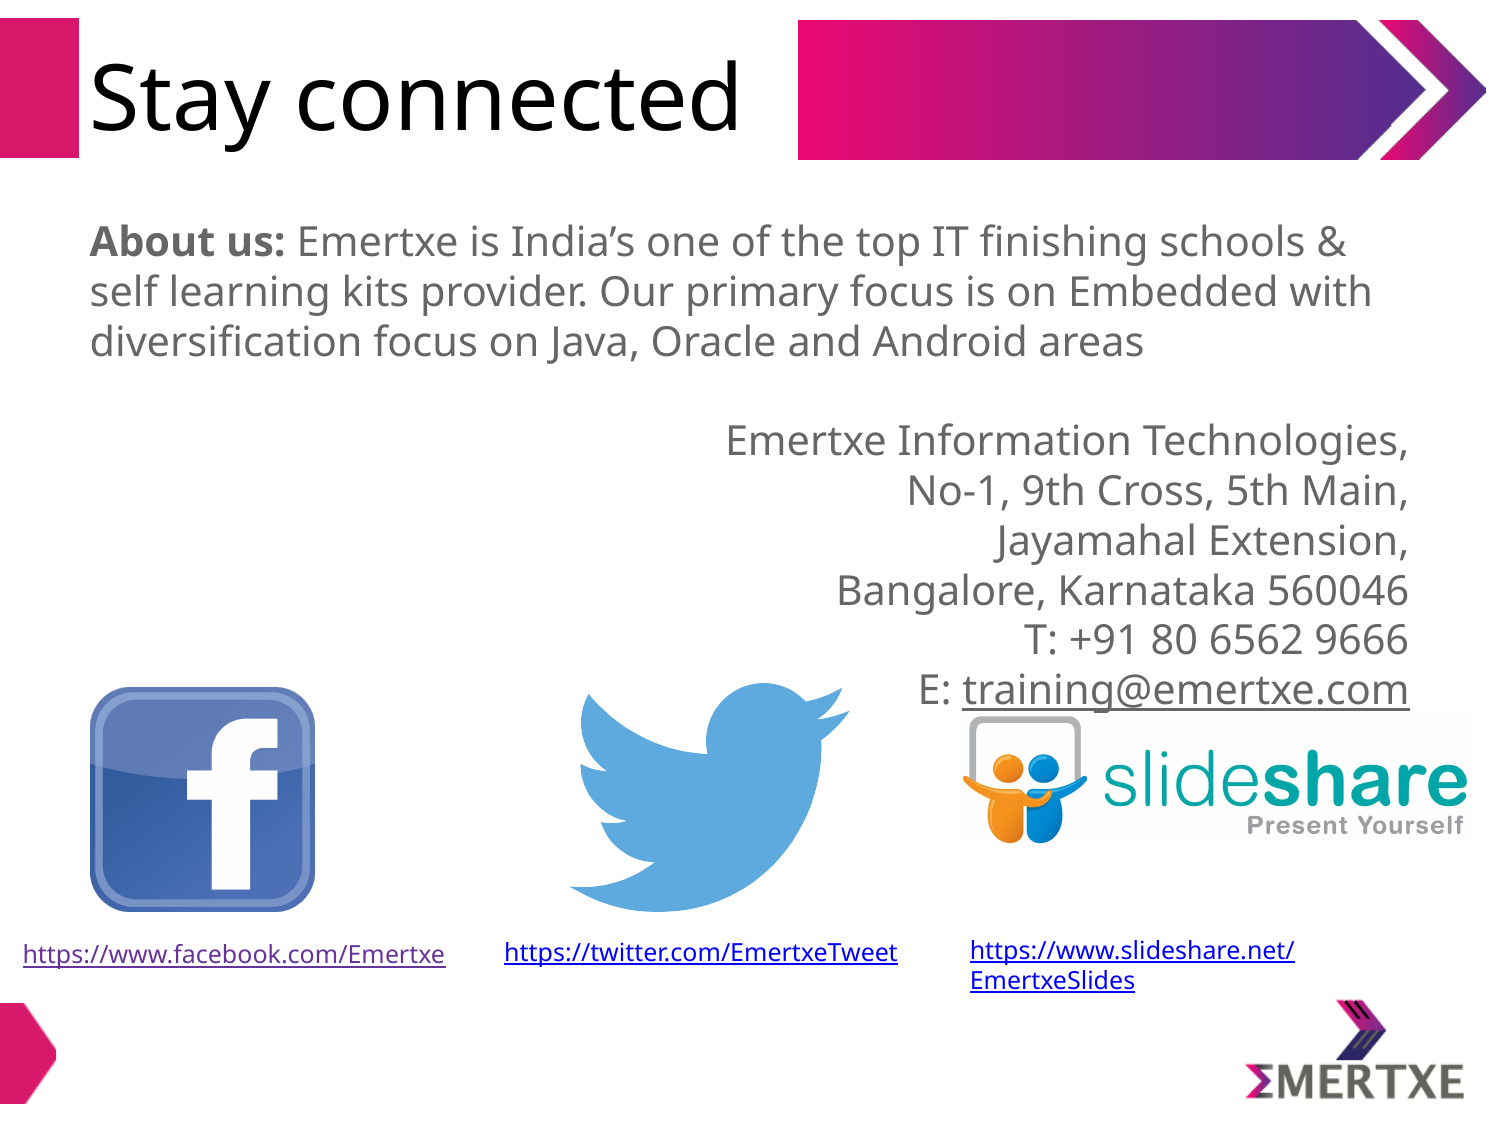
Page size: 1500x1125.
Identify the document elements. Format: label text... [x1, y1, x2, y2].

picture [959, 713, 1472, 846]
text_box https://www.slideshare.net/EmertxeSlides [954, 926, 1472, 1002]
text_box Stay connected [74, 0, 1425, 188]
text_box https://www.facebook.com/Emertxe [7, 931, 468, 976]
picture [90, 687, 315, 912]
text_box About us: Emertxe is India’s one of the top IT finishing schools & self learning kits provider. Our primary focus is on Embedded with diversification focus on Java, Oracle and Android areas Emertxe Information Technologies, No-1, 9th Cross, 5th Main, Jayamahal Extension, Bangalore, Karnataka 560046 T: +91 80 6562 9666 E: training@emertxe.com [74, 207, 1425, 656]
picture [1425, 20, 1486, 160]
picture [569, 683, 850, 912]
text_box https://twitter.com/EmertxeTweet [489, 928, 933, 974]
picture [1245, 1002, 1465, 1099]
